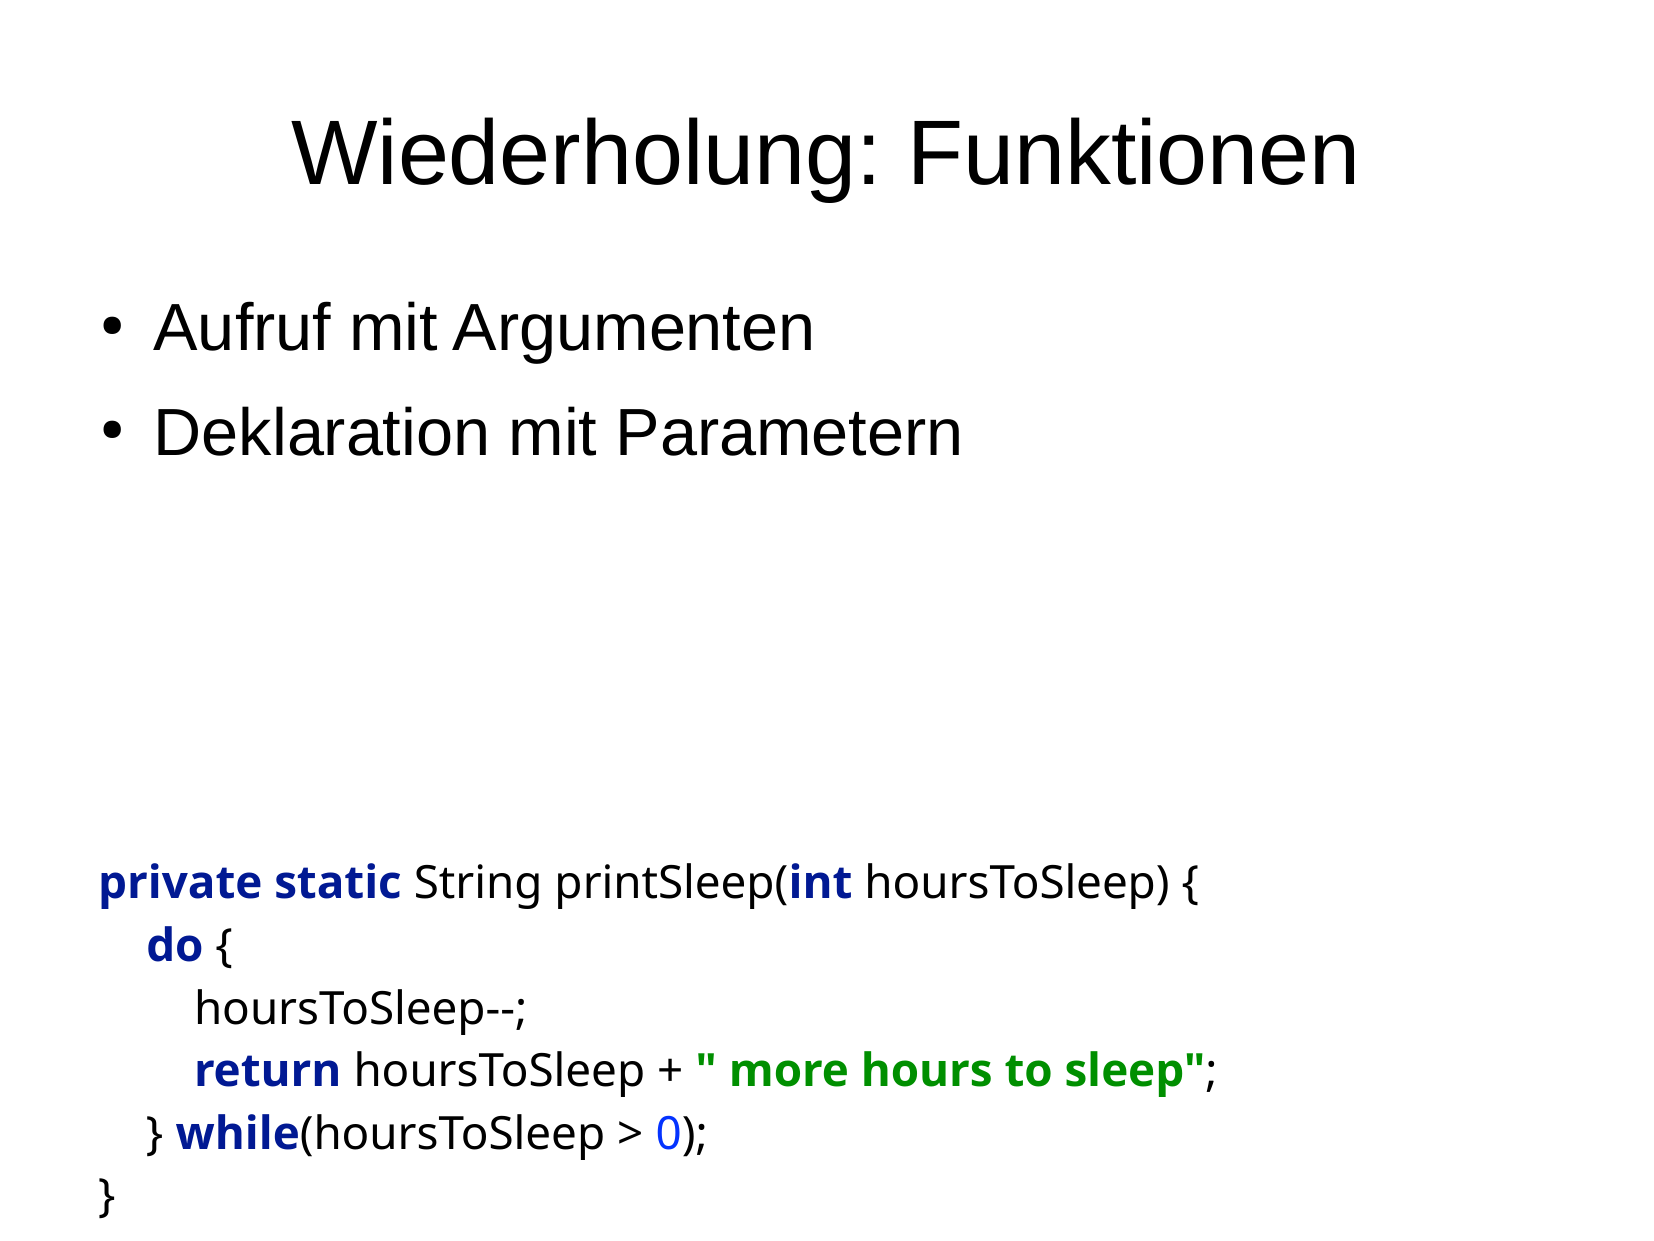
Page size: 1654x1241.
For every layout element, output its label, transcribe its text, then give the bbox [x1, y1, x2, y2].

title Wiederholung: Funktionen [82, 49, 1571, 257]
text_box private static String printSleep(int hoursToSleep) { do { hoursToSleep--; return hoursToSleep + " more hours to sleep"; } while(hoursToSleep > 0); } [98, 599, 1564, 1226]
list Aufruf mit Argumenten Deklaration mit Parametern [82, 290, 1571, 1010]
